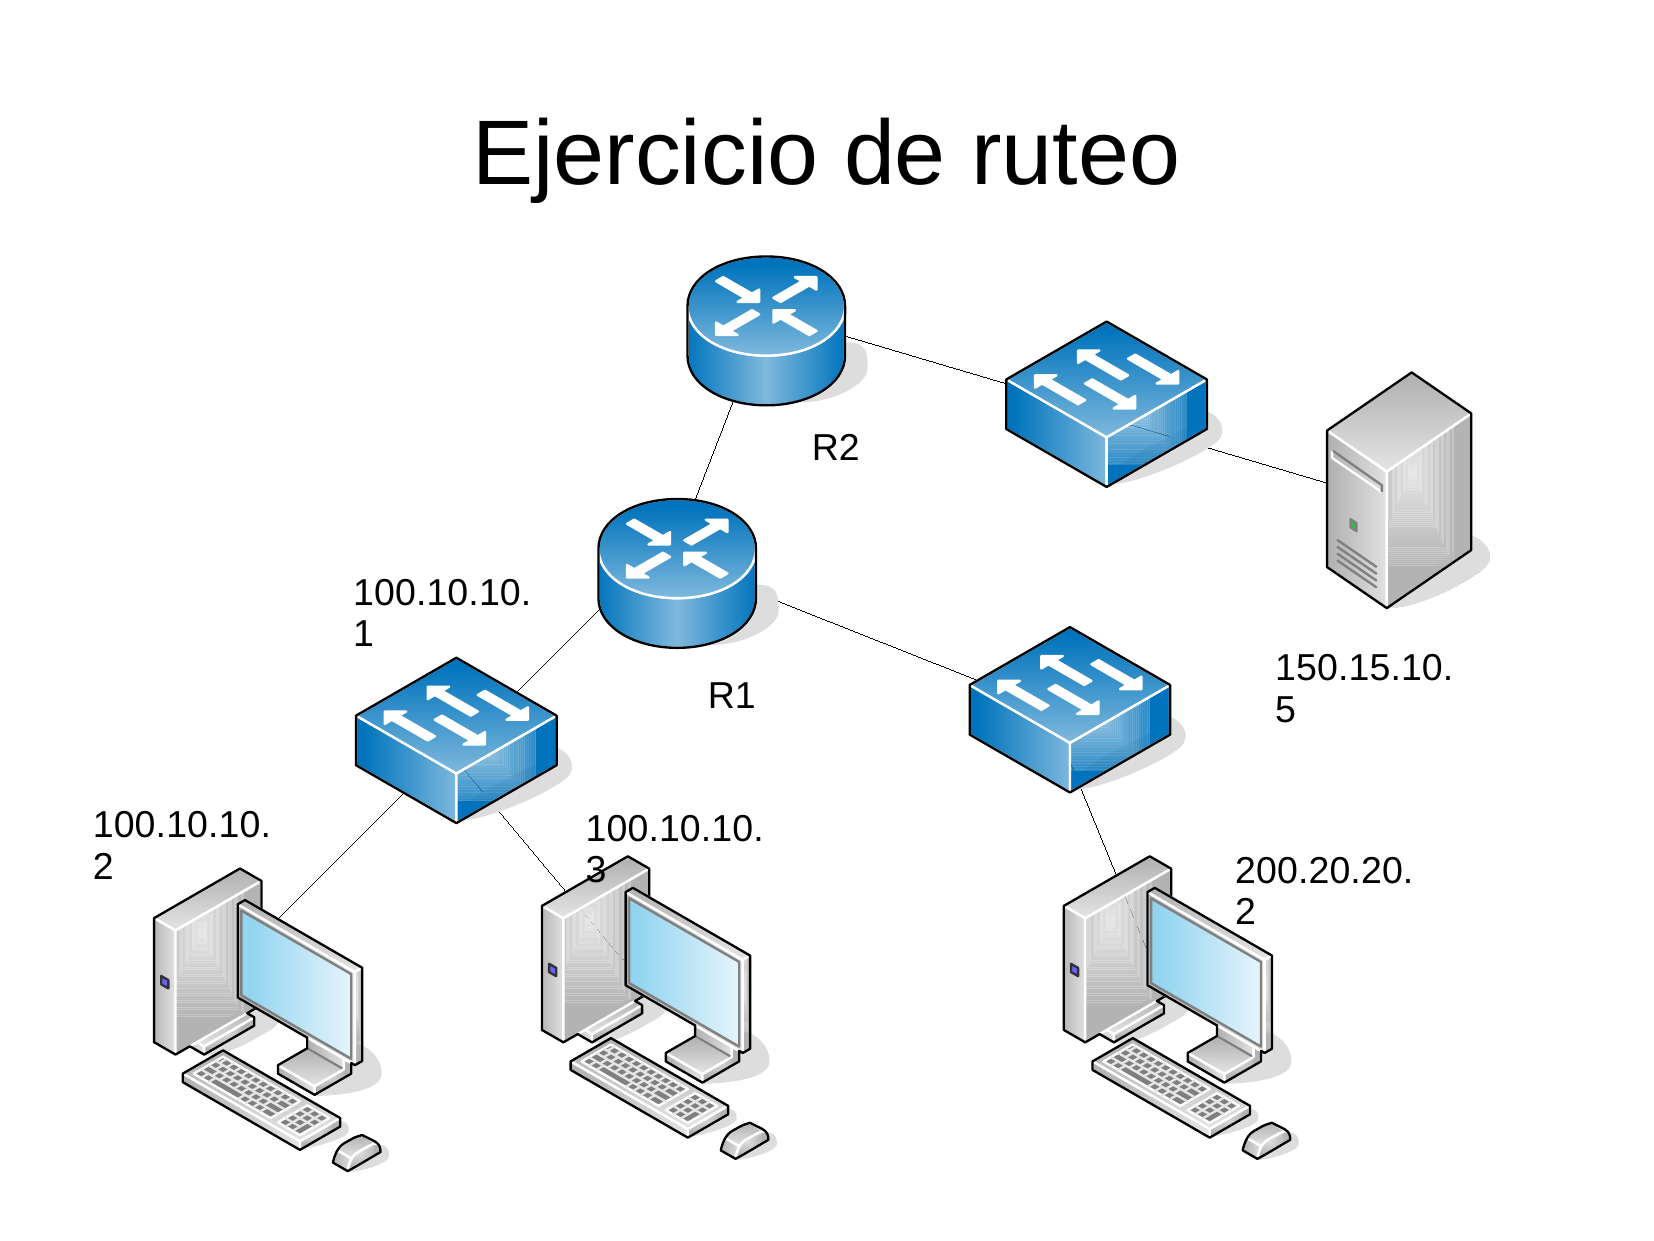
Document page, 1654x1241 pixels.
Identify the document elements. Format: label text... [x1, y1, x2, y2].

text_box [716, 585, 778, 644]
text_box [572, 1041, 726, 1135]
text_box [740, 1133, 776, 1159]
text_box [689, 258, 843, 404]
text_box [593, 874, 601, 880]
text_box [1391, 536, 1490, 608]
text_box [1149, 890, 1270, 1080]
text_box [600, 501, 754, 646]
text_box [1065, 859, 1170, 1040]
text_box [706, 1035, 769, 1083]
text_box R2 [796, 418, 875, 476]
text_box [1219, 1110, 1258, 1135]
text_box [208, 1010, 277, 1055]
text_box [697, 1110, 736, 1135]
text_box [1118, 413, 1222, 483]
text_box 100.10.10.2 [78, 796, 306, 854]
text_box [156, 871, 260, 1052]
text_box 150.15.10.5 [1260, 638, 1489, 696]
text_box [1329, 375, 1470, 606]
text_box [1082, 718, 1185, 788]
text_box [1262, 1133, 1298, 1159]
text_box [723, 1125, 767, 1157]
text_box [1008, 324, 1205, 485]
title Ejercicio de ruteo [82, 49, 1571, 257]
text_box [1228, 1035, 1291, 1083]
text_box [627, 890, 748, 1080]
text_box [184, 1053, 339, 1147]
text_box [309, 1122, 348, 1147]
text_box [335, 1137, 379, 1169]
text_box 100.10.10.1 [338, 563, 567, 621]
text_box R1 [693, 667, 771, 724]
text_box [595, 998, 665, 1043]
text_box 200.20.20.2 [1220, 841, 1449, 899]
text_box [544, 859, 648, 1040]
text_box [1094, 1040, 1248, 1135]
text_box [1245, 1125, 1288, 1157]
text_box [353, 1145, 388, 1171]
text_box [468, 749, 571, 819]
text_box [1117, 998, 1187, 1043]
text_box [804, 343, 867, 402]
text_box 100.10.10.3 [570, 799, 799, 857]
text_box [971, 630, 1168, 790]
text_box [358, 660, 555, 821]
text_box [319, 1047, 381, 1095]
text_box [239, 902, 361, 1093]
